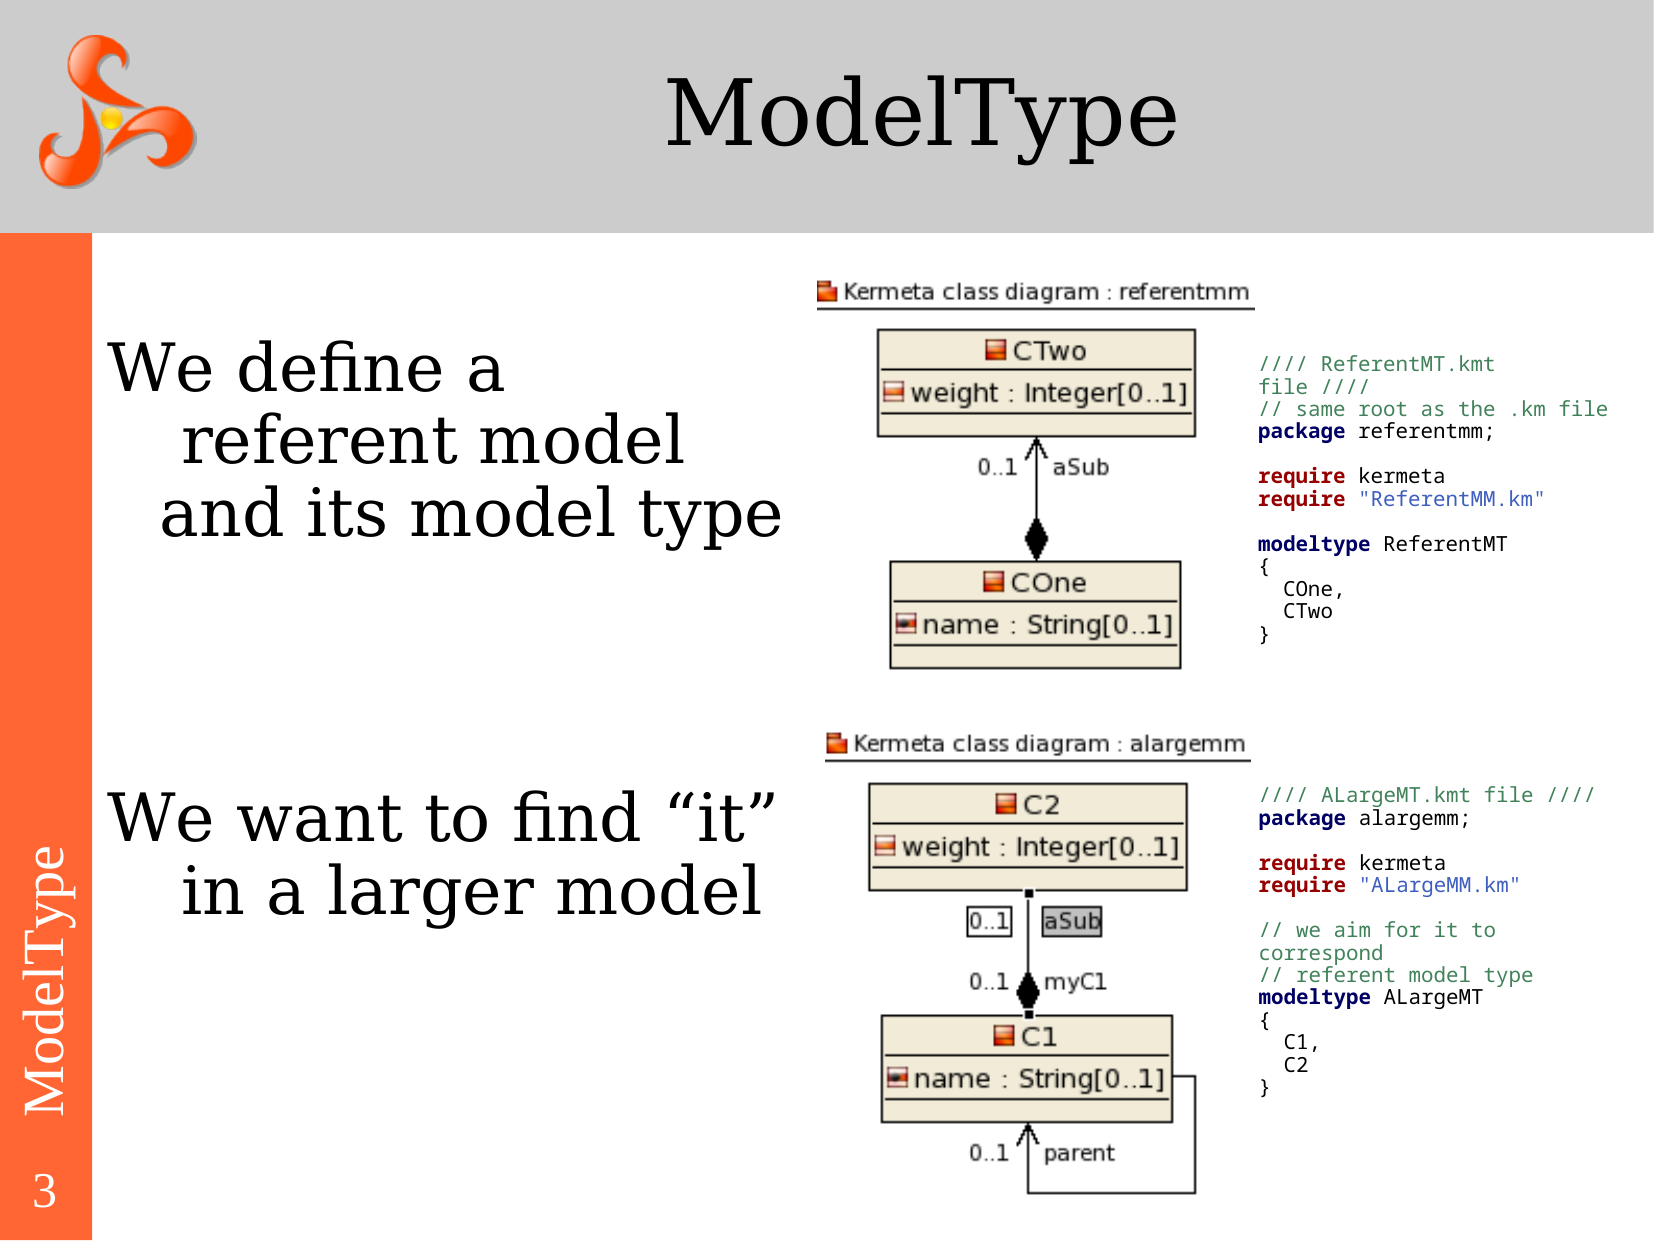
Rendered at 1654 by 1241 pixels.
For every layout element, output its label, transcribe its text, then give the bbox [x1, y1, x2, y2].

text_box ModelType [12, 259, 76, 1118]
title ModelType [226, 16, 1618, 215]
text_box //// ALargeMT.kmt file //// package alargemm; require kermeta require "ALargeMM.km" // we aim for it to correspond // referent model type modeltype ALargeMT { C1, C2 } [1251, 777, 1642, 1085]
picture [817, 275, 1255, 676]
picture [825, 729, 1251, 1201]
text_box //// ReferentMT.kmt file //// // same root as the .km file package referentmm; require kermeta require "ReferentMM.km" modeltype ReferentMT { COne, CTwo } [1255, 346, 1629, 631]
picture [39, 35, 197, 189]
list We define a referent model and its model type We want to find “it” in a larger model [89, 333, 844, 1100]
